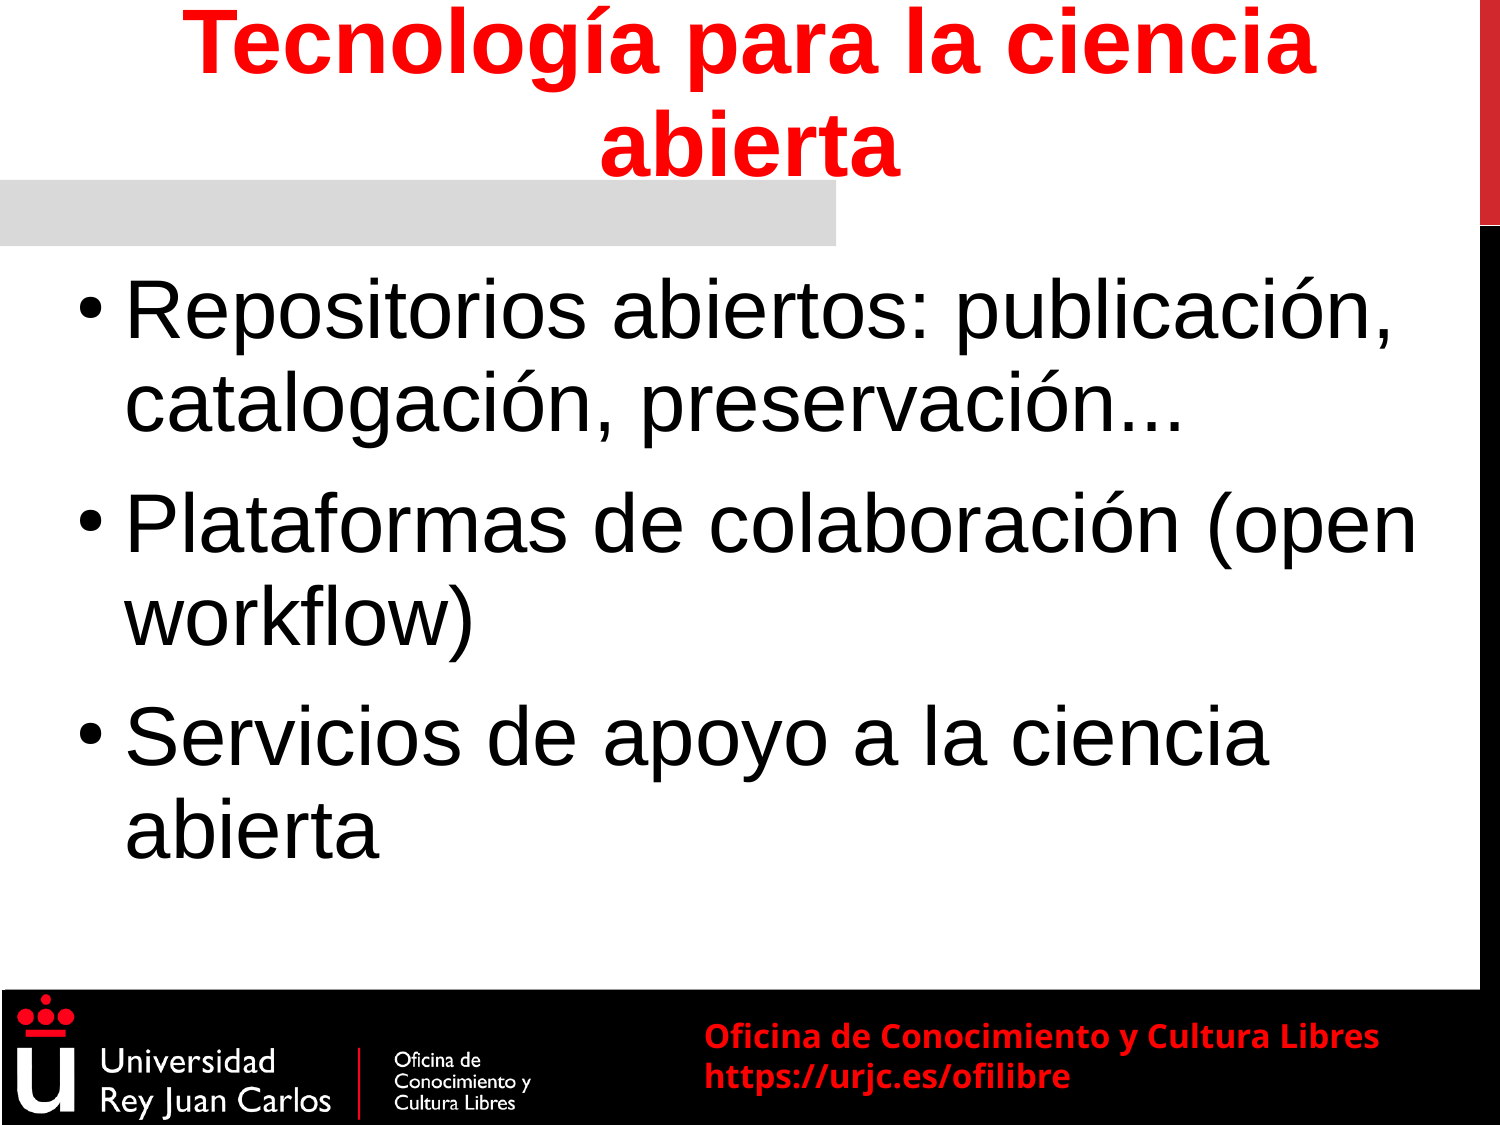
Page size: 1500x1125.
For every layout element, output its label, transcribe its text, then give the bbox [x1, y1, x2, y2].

title Tecnología para la ciencia abierta [75, 0, 1425, 197]
picture [17, 994, 531, 1120]
list Repositorios abiertos: publicación, catalogación, preservación... Plataformas de colaboración (open workflow) Servicios de apoyo a la ciencia abierta [60, 263, 1426, 961]
